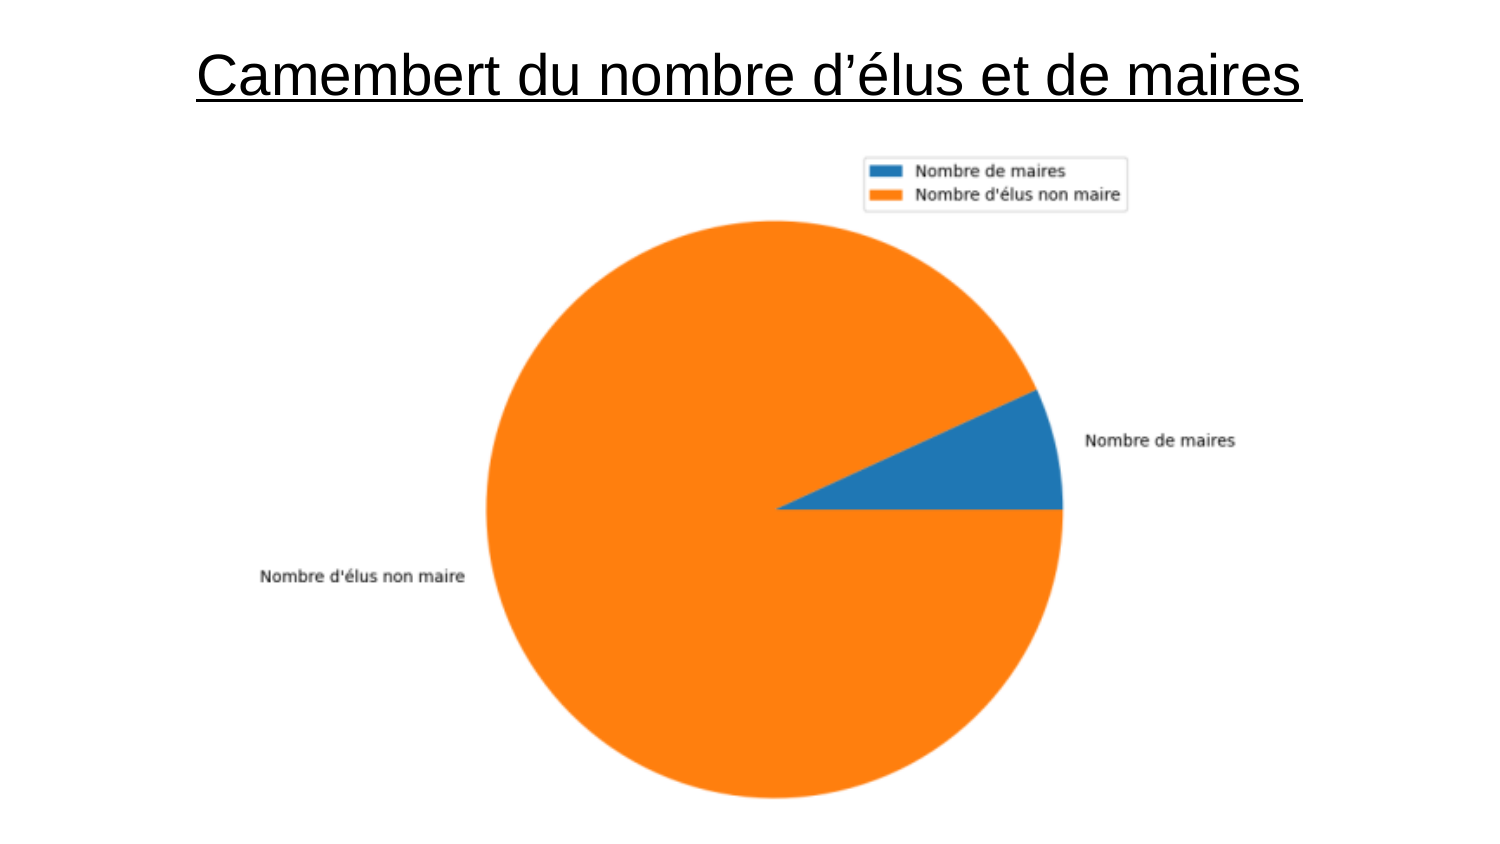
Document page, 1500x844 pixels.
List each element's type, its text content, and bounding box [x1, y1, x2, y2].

picture [238, 139, 1262, 816]
list Camembert du nombre d’élus et de maires [51, 22, 1449, 750]
